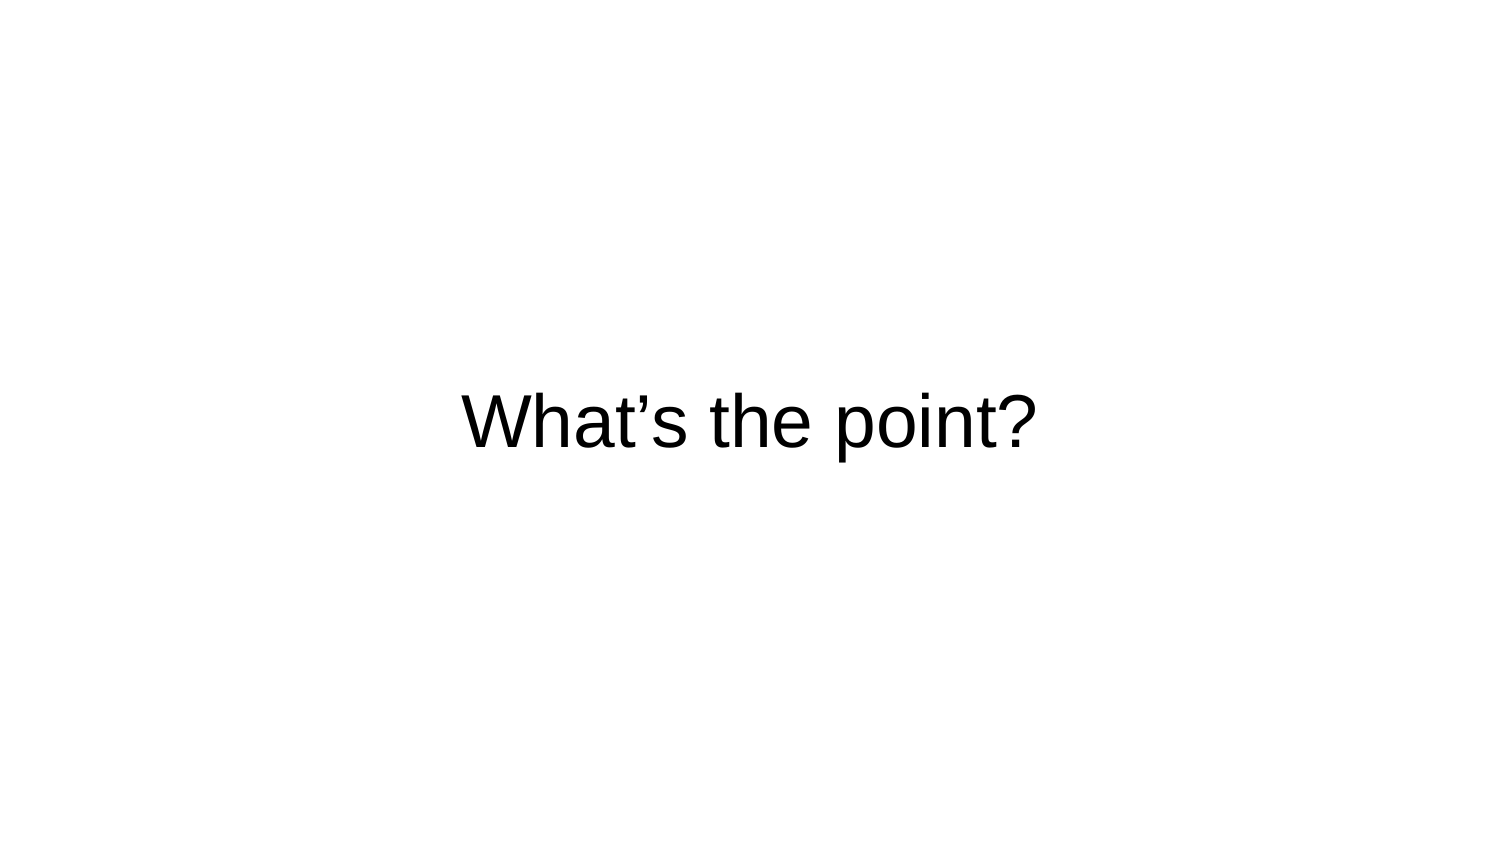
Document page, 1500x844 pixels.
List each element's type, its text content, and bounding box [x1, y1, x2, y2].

title What’s the point? [51, 352, 1449, 491]
